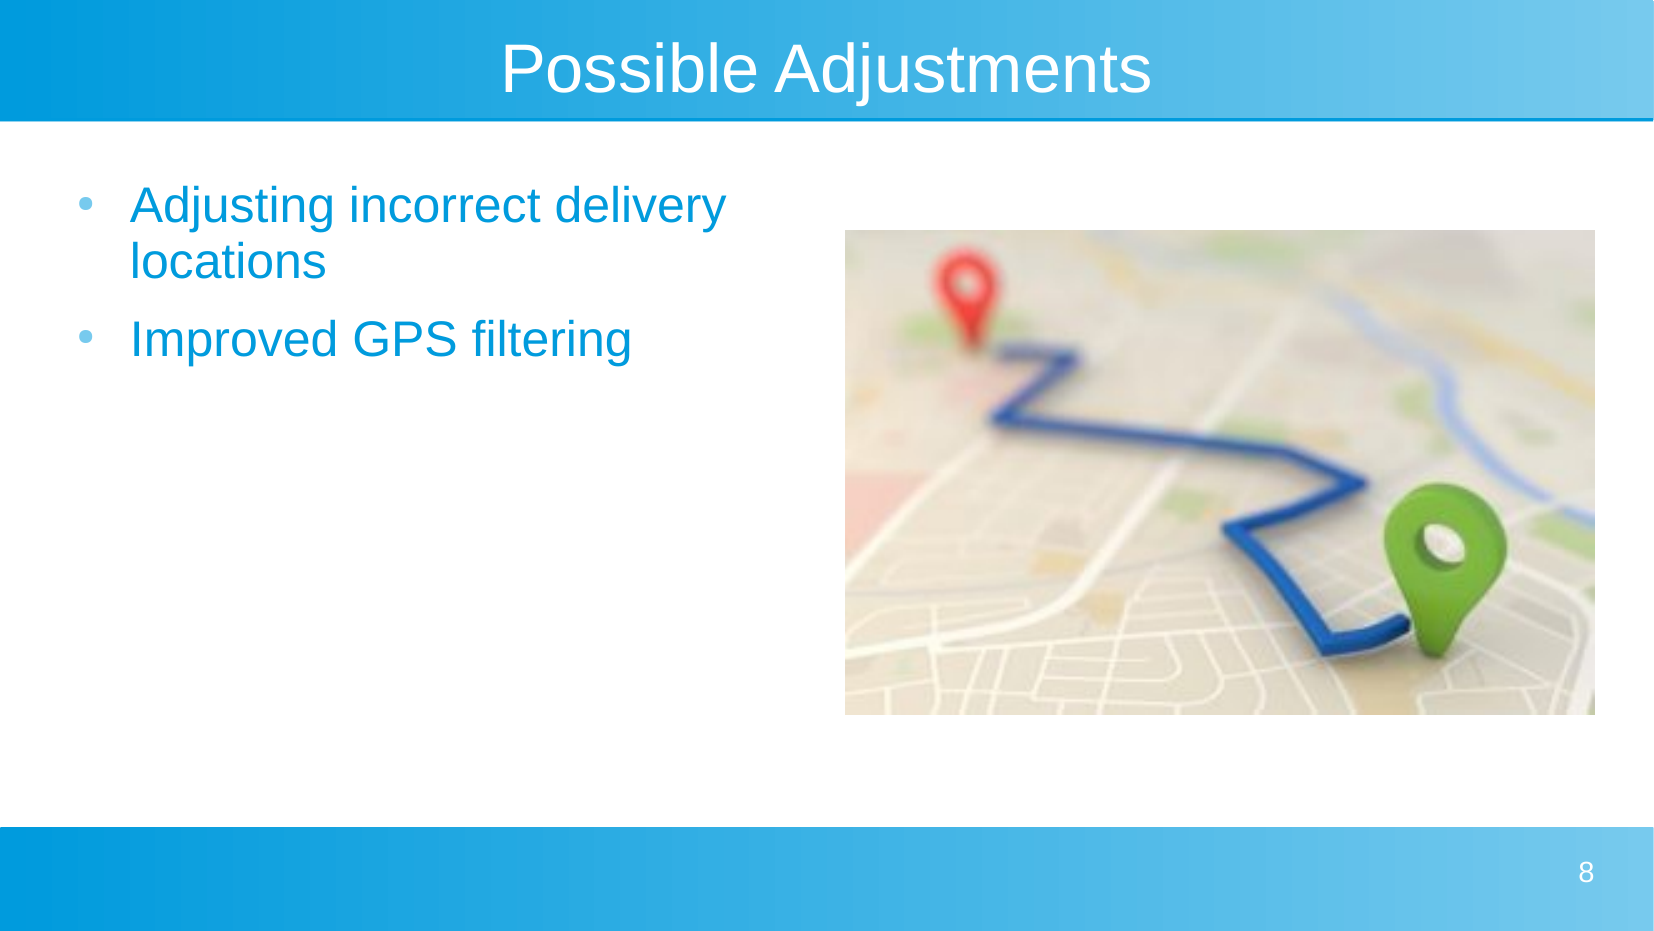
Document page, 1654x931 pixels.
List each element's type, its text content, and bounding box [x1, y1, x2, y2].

title Possible Adjustments [59, 29, 1595, 108]
list Adjusting incorrect delivery locations Improved GPS filtering [59, 177, 809, 768]
picture [845, 230, 1595, 715]
